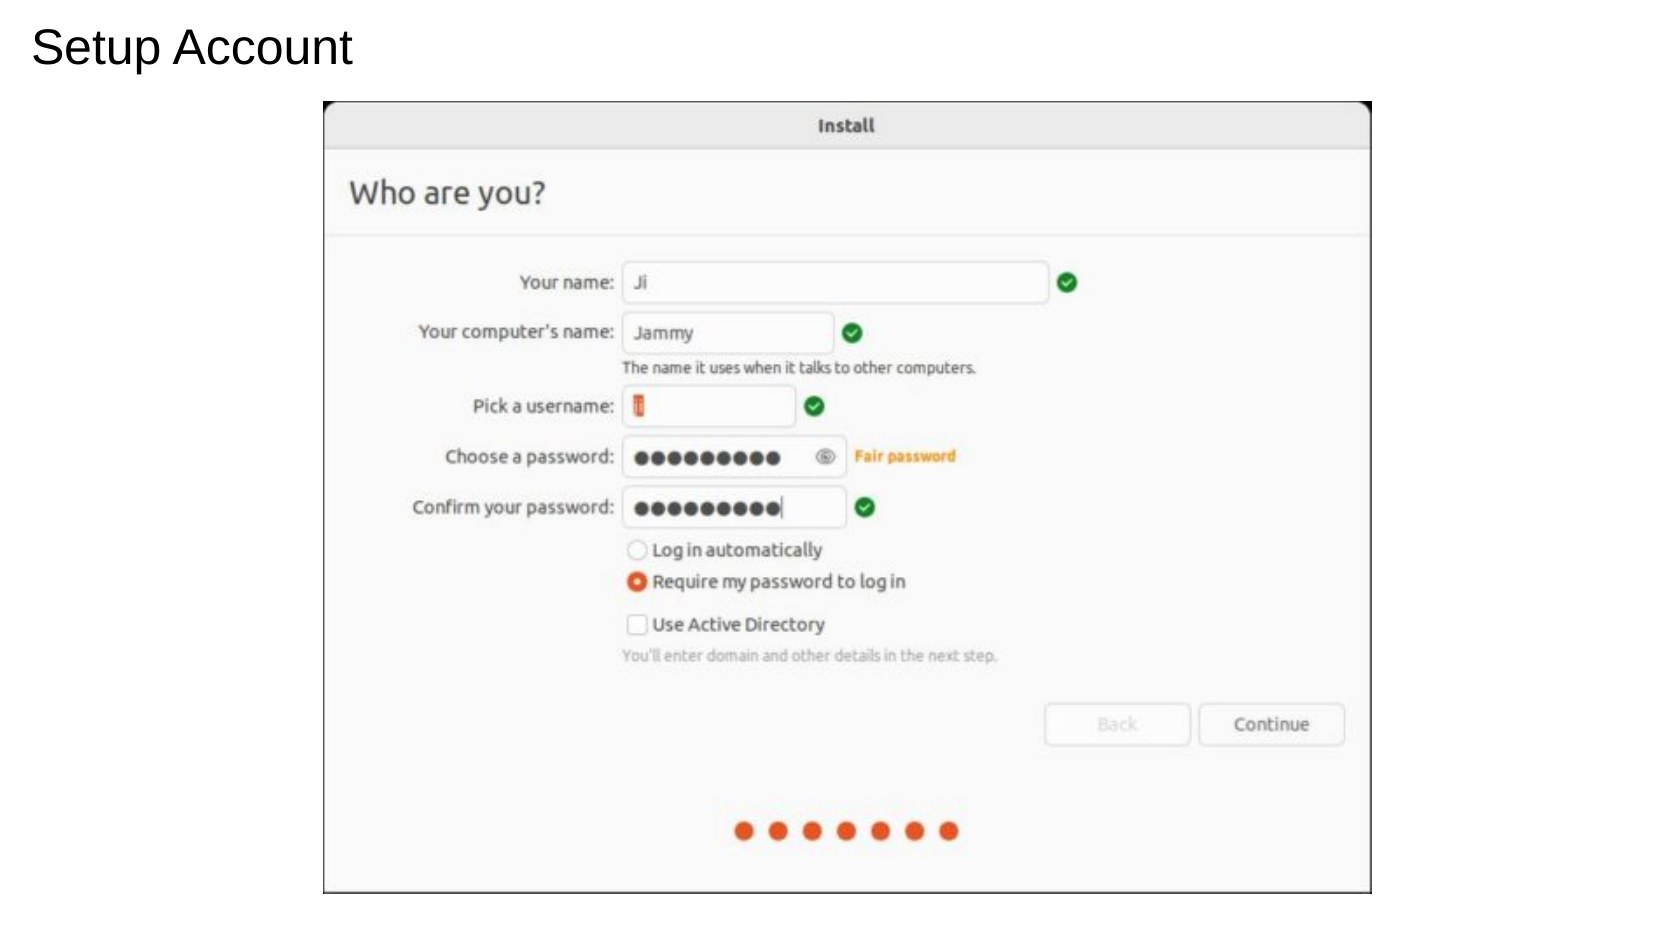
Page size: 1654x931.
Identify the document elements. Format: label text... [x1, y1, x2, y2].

subtitle Setup Account [31, 18, 1520, 349]
picture [323, 101, 1372, 895]
